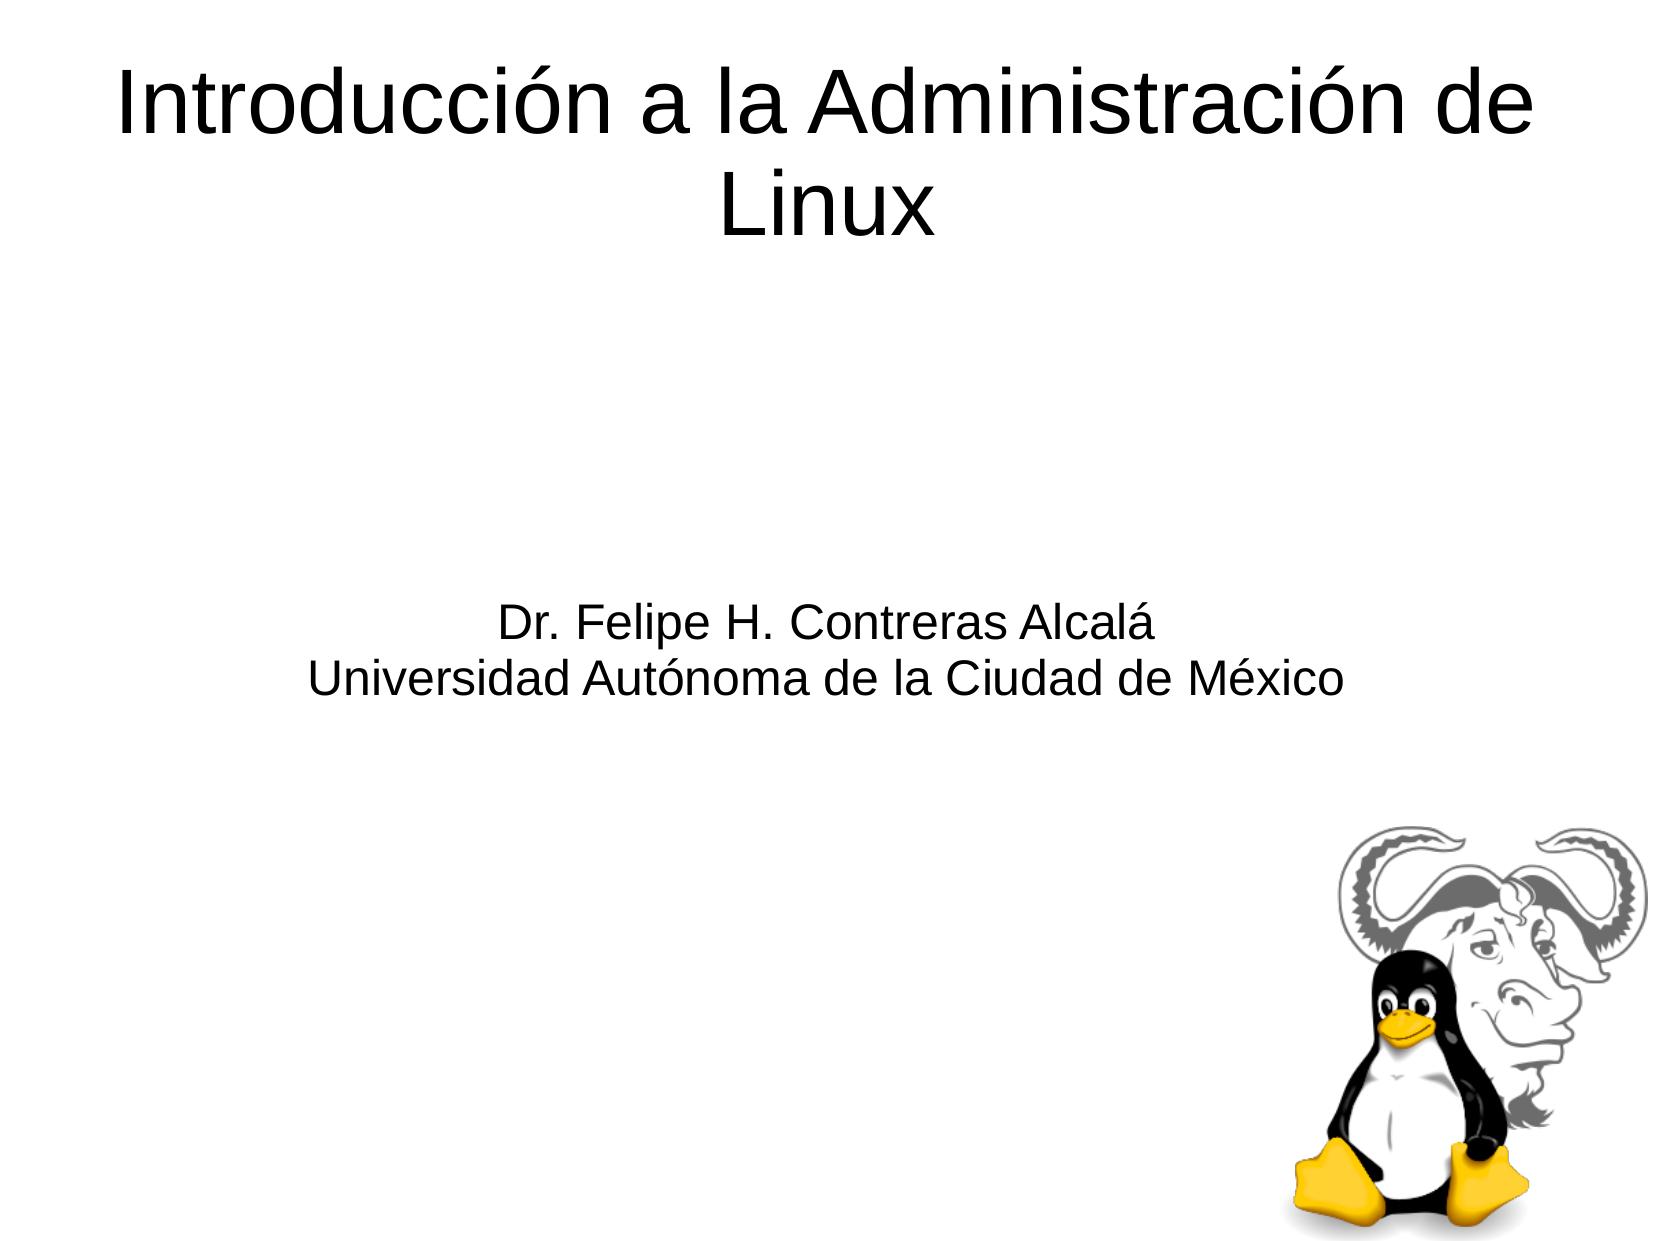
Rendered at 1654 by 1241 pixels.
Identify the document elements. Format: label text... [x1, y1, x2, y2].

picture [1279, 826, 1648, 1241]
subtitle Dr. Felipe H. Contreras Alcalá Universidad Autónoma de la Ciudad de México [82, 290, 1571, 1010]
title Introducción a la Administración de Linux [82, 49, 1571, 257]
